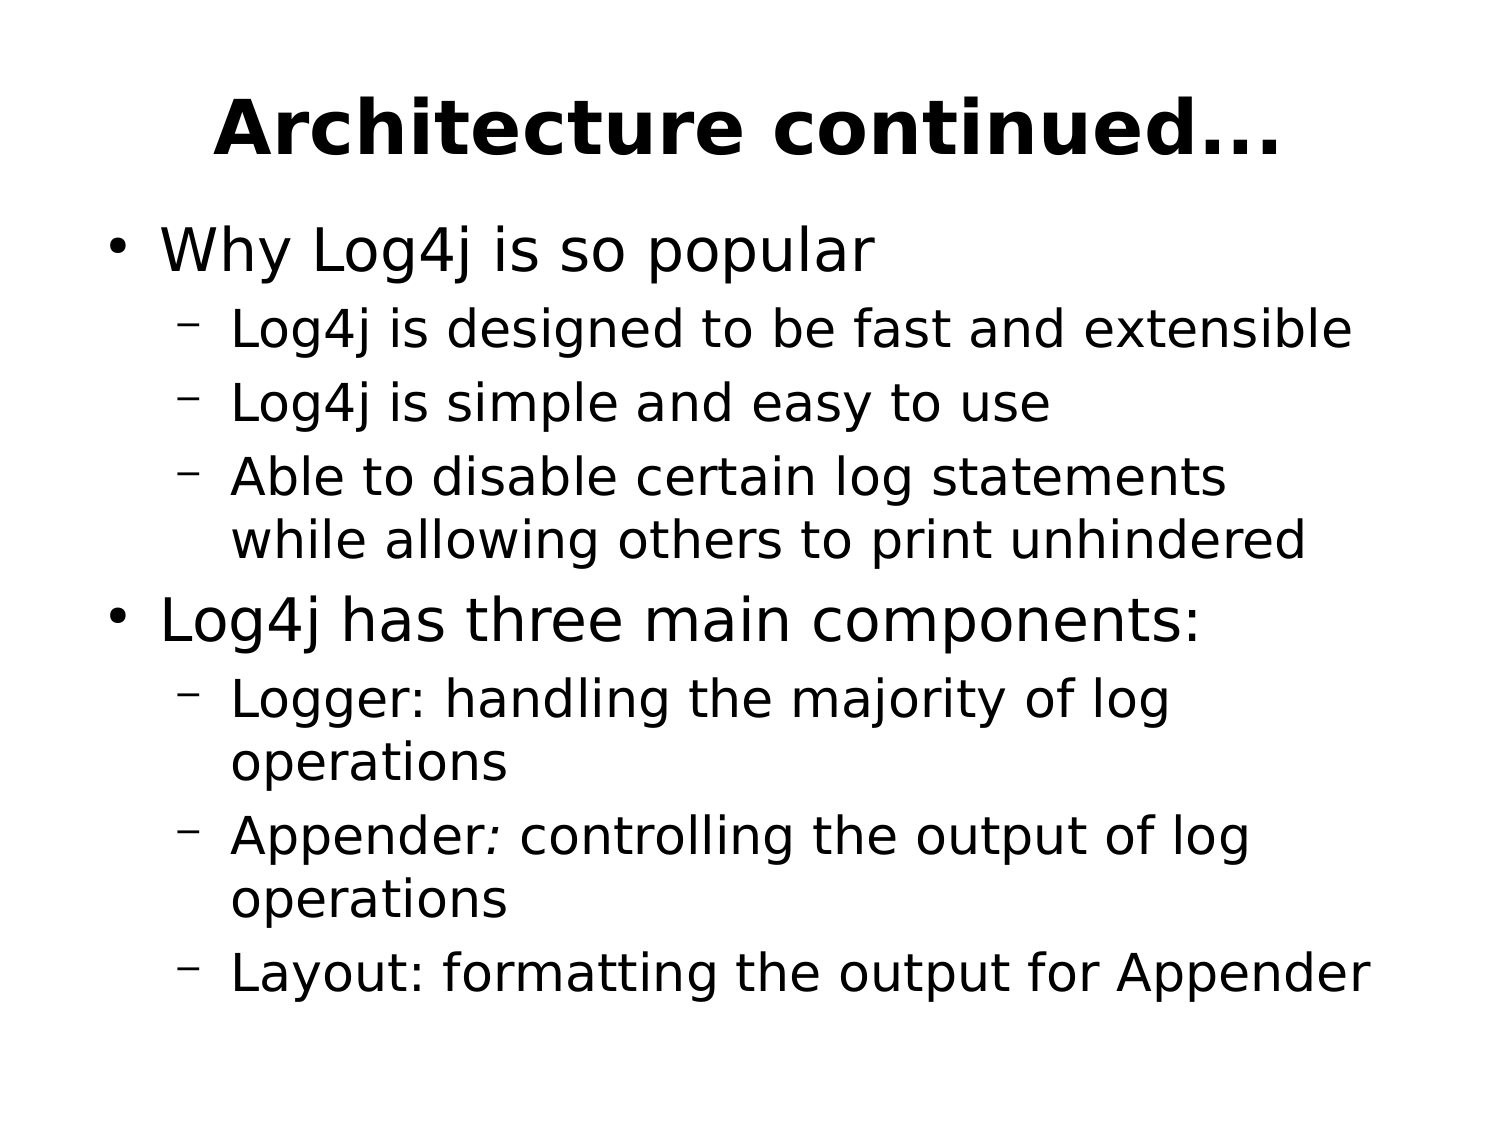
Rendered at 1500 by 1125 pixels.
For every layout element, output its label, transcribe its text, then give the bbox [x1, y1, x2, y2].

title Architecture continued... [75, 44, 1425, 177]
list Why Log4j is so popular Log4j is designed to be fast and extensible Log4j is simple and easy to use Able to disable certain log statements while allowing others to print unhindered Log4j has three main components: Logger: handling the majority of log operations Appender: controlling the output of log operations Layout: formatting the output for Appender [75, 204, 1395, 1075]
